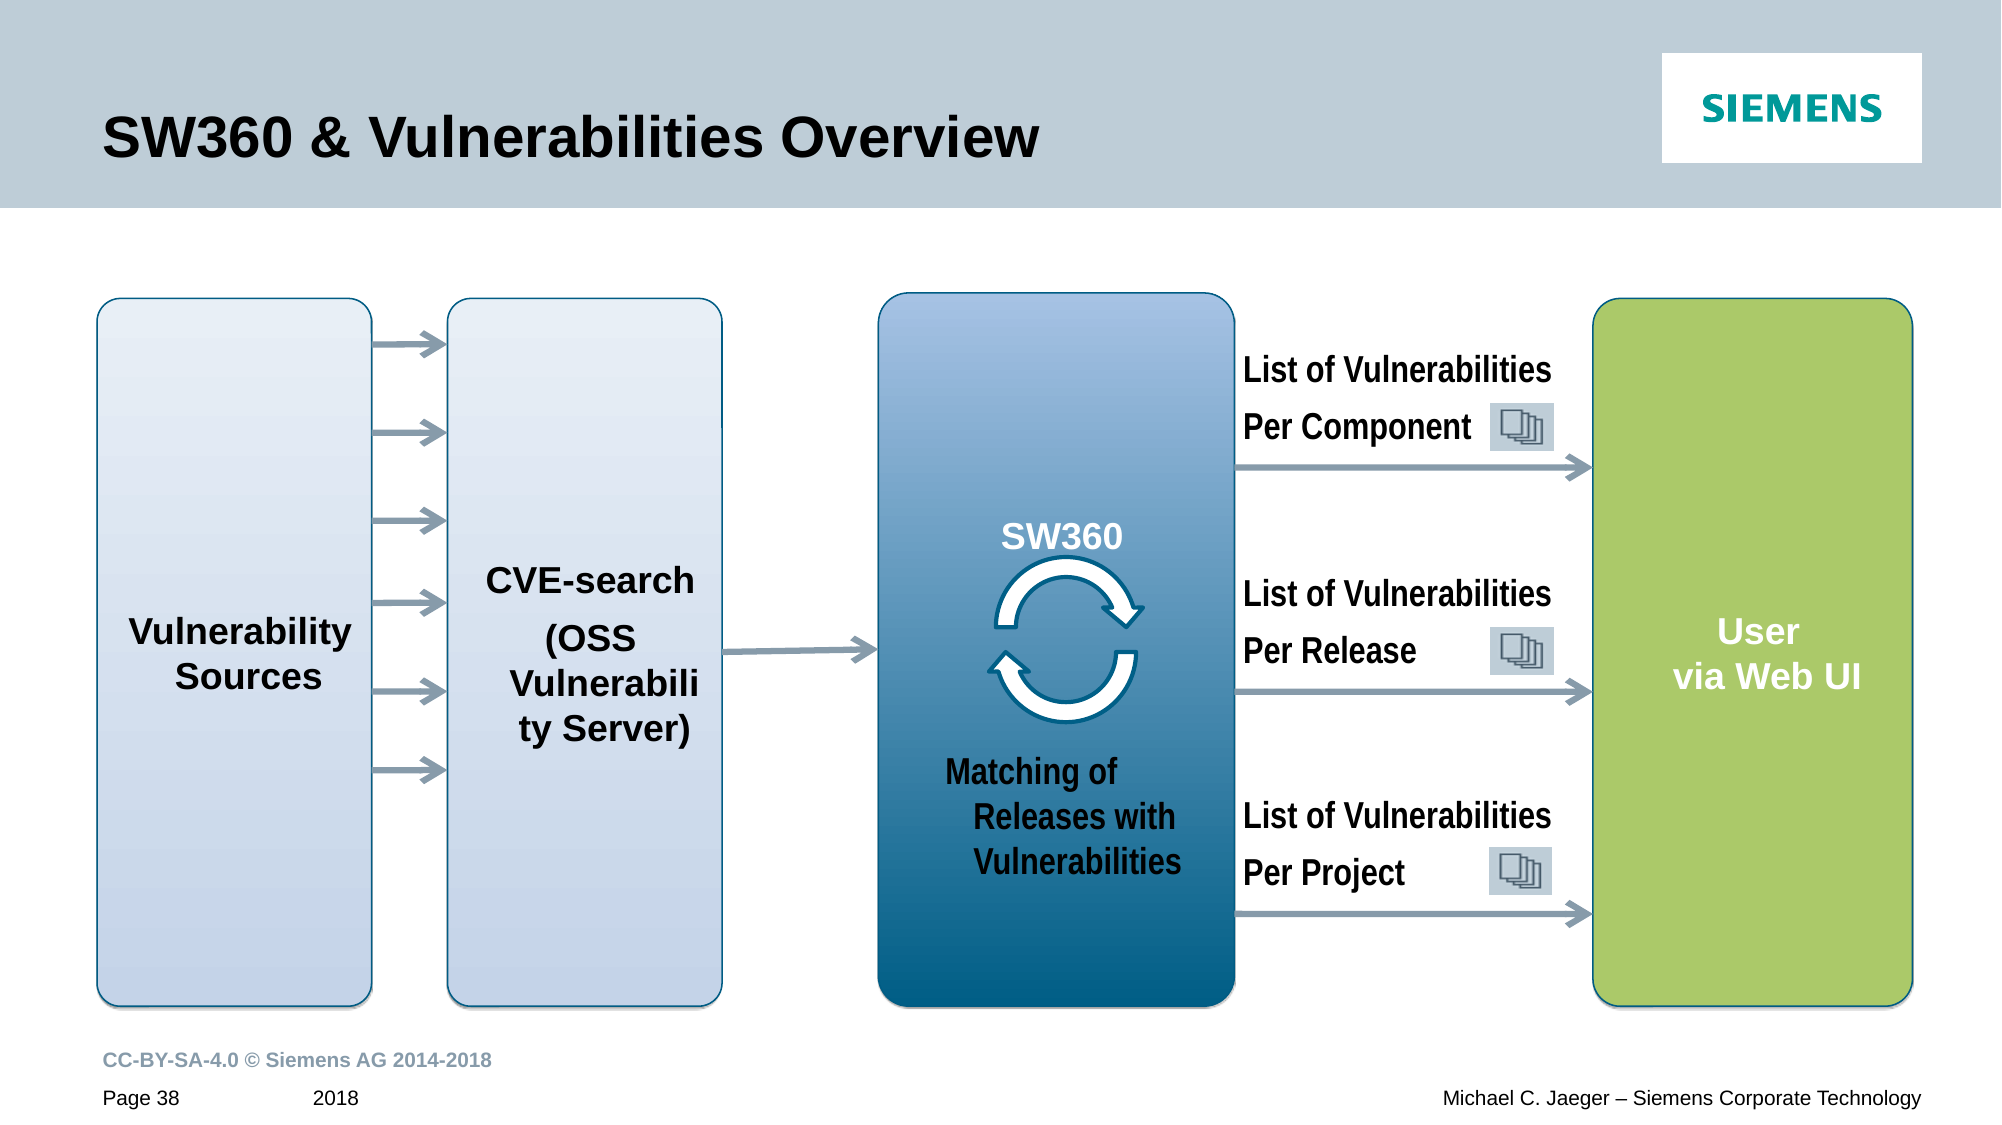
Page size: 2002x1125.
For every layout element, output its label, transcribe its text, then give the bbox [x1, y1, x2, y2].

text_box List of Vulnerabilities Per Release [1243, 568, 1612, 672]
text_box Matching of Releases with Vulnerabilities [945, 747, 1216, 883]
text_box [995, 557, 1144, 628]
text_box Vulnerability Sources [97, 298, 372, 1007]
picture [1489, 847, 1552, 895]
text_box [988, 651, 1137, 723]
text_box List of Vulnerabilities Per Component [1242, 344, 1580, 448]
text_box List of Vulnerabilities Per Project [1243, 790, 1610, 894]
picture [1490, 627, 1554, 675]
text_box SW360 [878, 292, 1235, 1007]
text_box CVE-search (OSS Vulnerability Server) [447, 298, 723, 1007]
text_box User via Web UI [1592, 298, 1913, 1007]
title SW360 & Vulnerabilities Overview [0, 0, 2001, 208]
